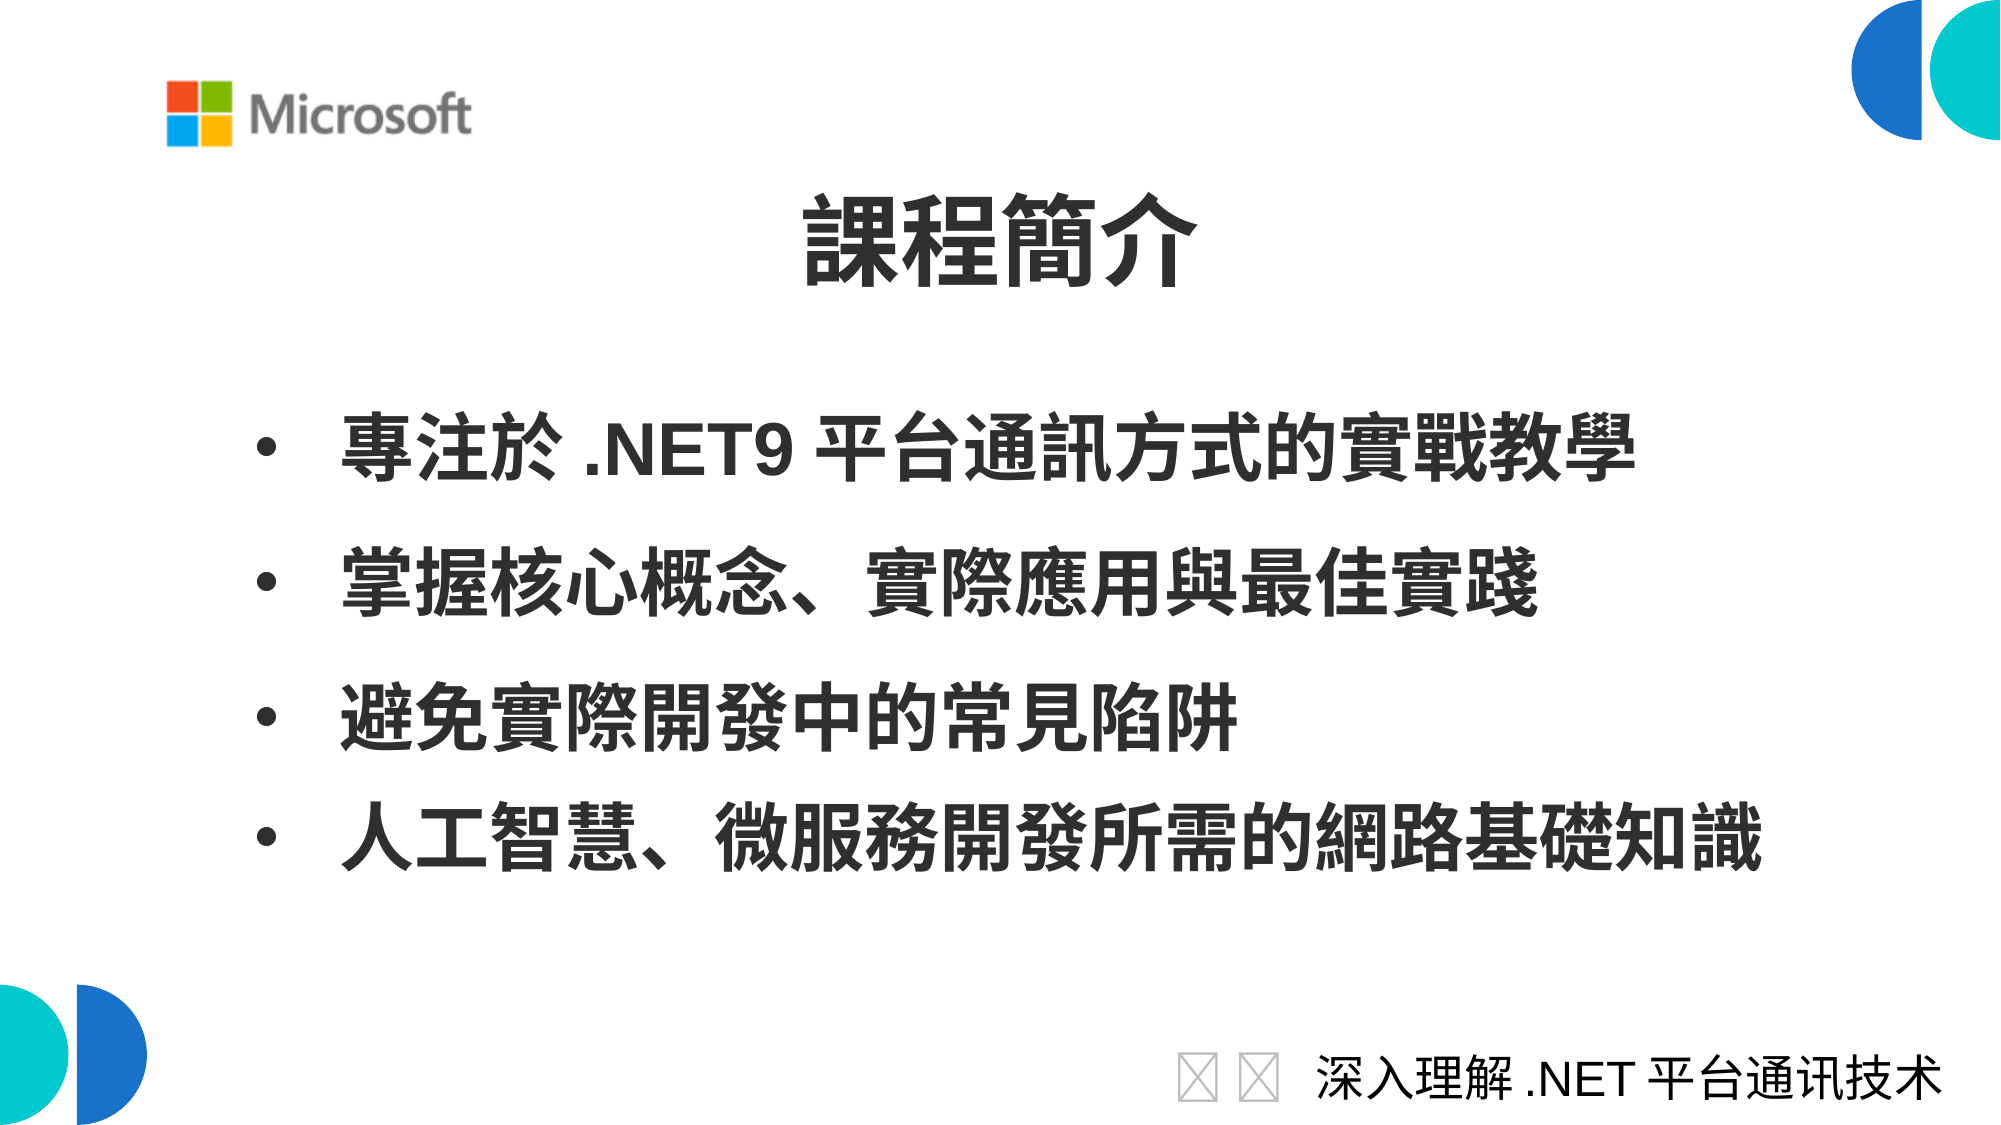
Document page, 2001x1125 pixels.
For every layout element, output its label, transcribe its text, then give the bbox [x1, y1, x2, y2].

title 課程簡介 [138, 145, 1862, 332]
subtitle 🚀 🚀 深入理解.NET平台通讯技术 [1173, 1046, 1952, 1107]
picture [85, 41, 552, 189]
text_box • 專注於.NET9平台通訊方式的實戰教學 • 掌握核心概念、實際應用與最佳實踐 • 避免實際開發中的常見陷阱 • 人工智慧、微服務開發所需的網路基礎知識 [215, 348, 1862, 781]
